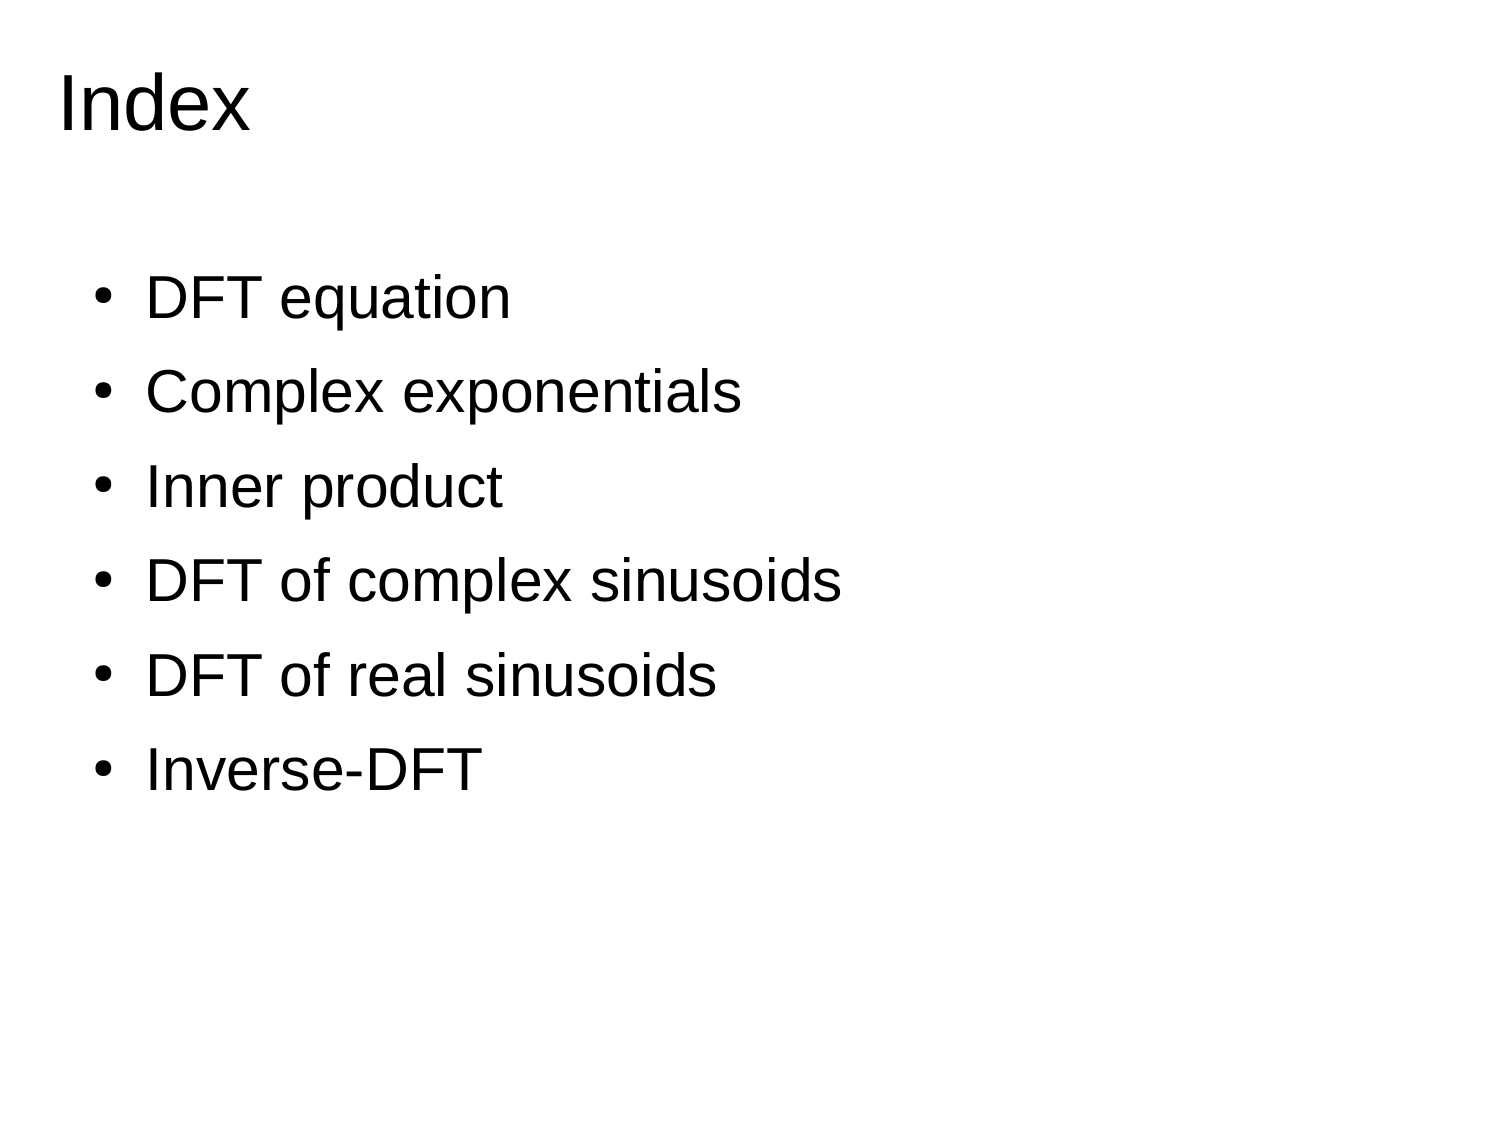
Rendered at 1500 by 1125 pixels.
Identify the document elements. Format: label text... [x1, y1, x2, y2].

list DFT equation Complex exponentials Inner product DFT of complex sinusoids DFT of real sinusoids Inverse-DFT [75, 263, 1425, 916]
title Index [57, 9, 1408, 197]
